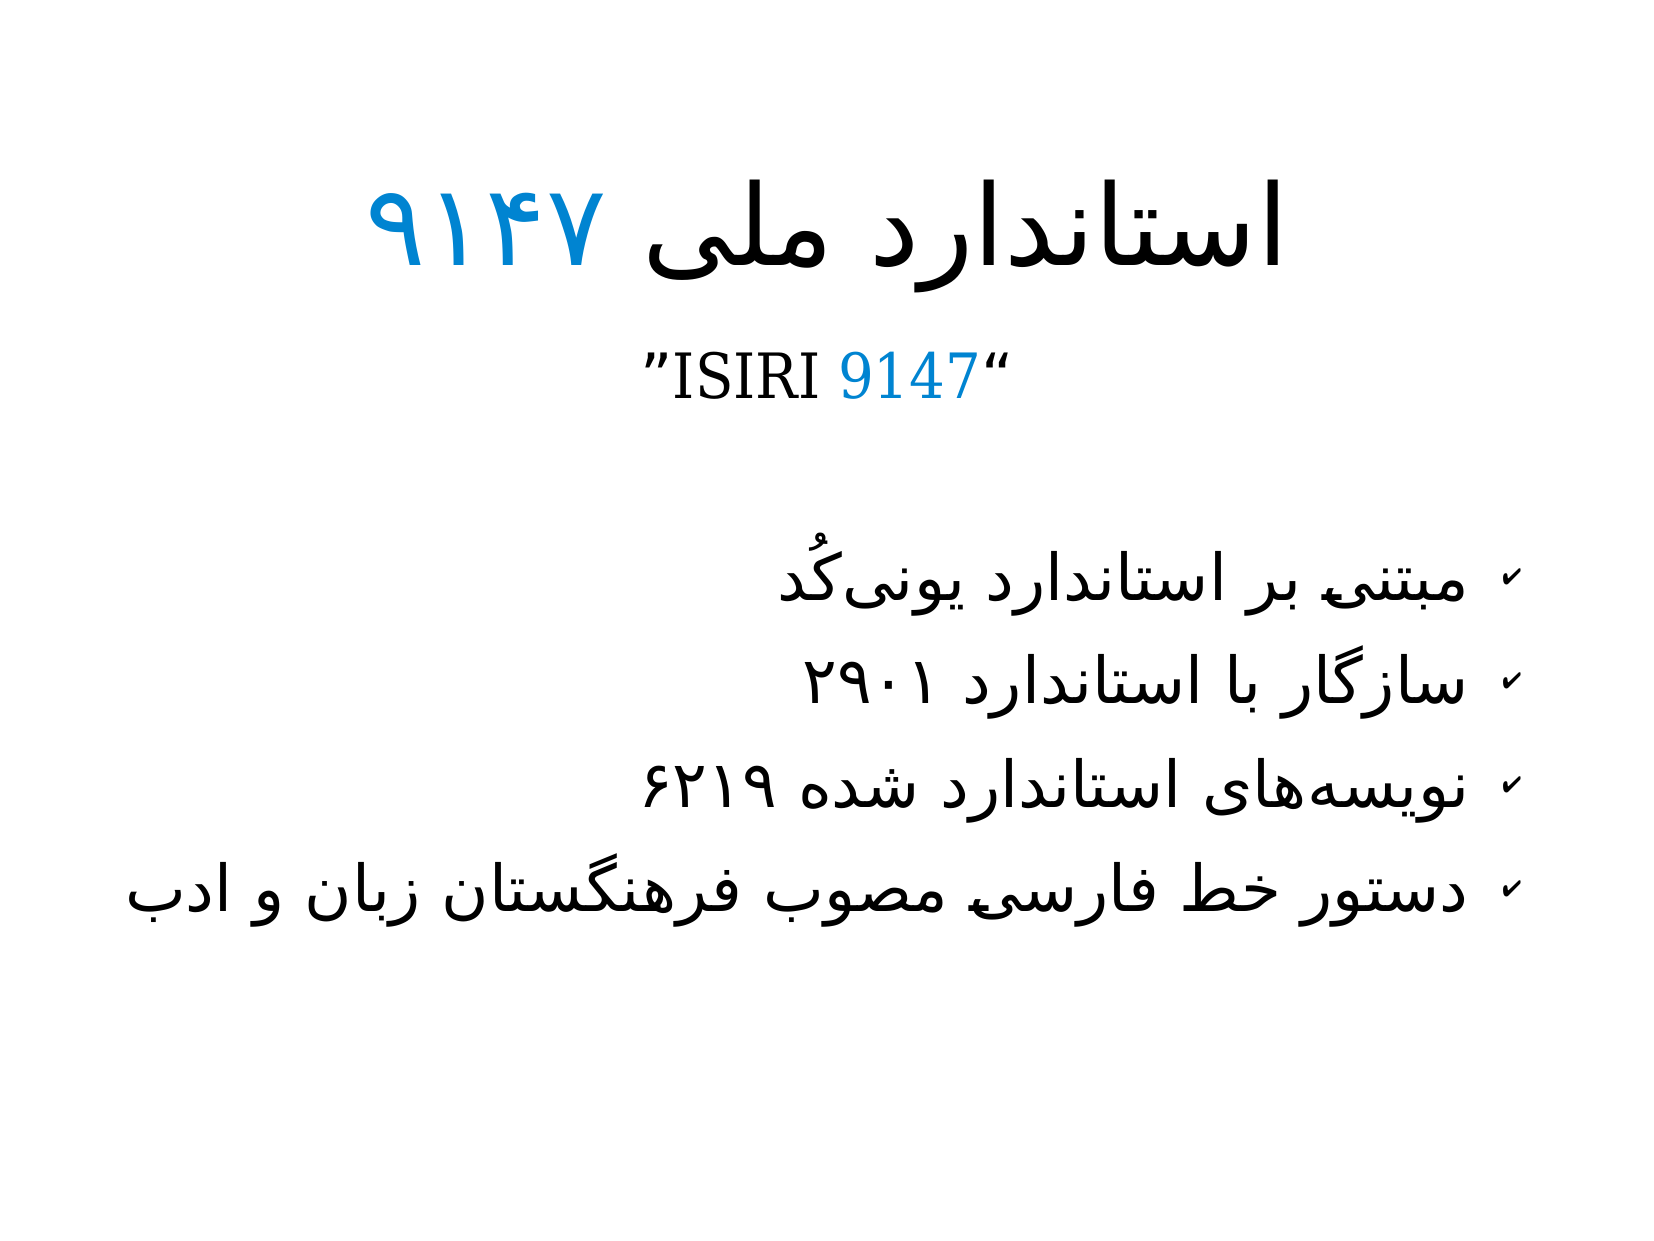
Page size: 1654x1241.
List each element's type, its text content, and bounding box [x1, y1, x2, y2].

text_box استاندارد ملی ۹۱۴۷ “ISIRI 9147” [82, 49, 1572, 526]
list مبتنی بر استاندارد یونی‌کُد سازگار با استاندارد ۲۹۰۱ نویسه‌های استاندارد شده ۶۲۱۹ دستور خط فارسی مصوب فرهنگستان زبان و ادب [82, 540, 1539, 995]
